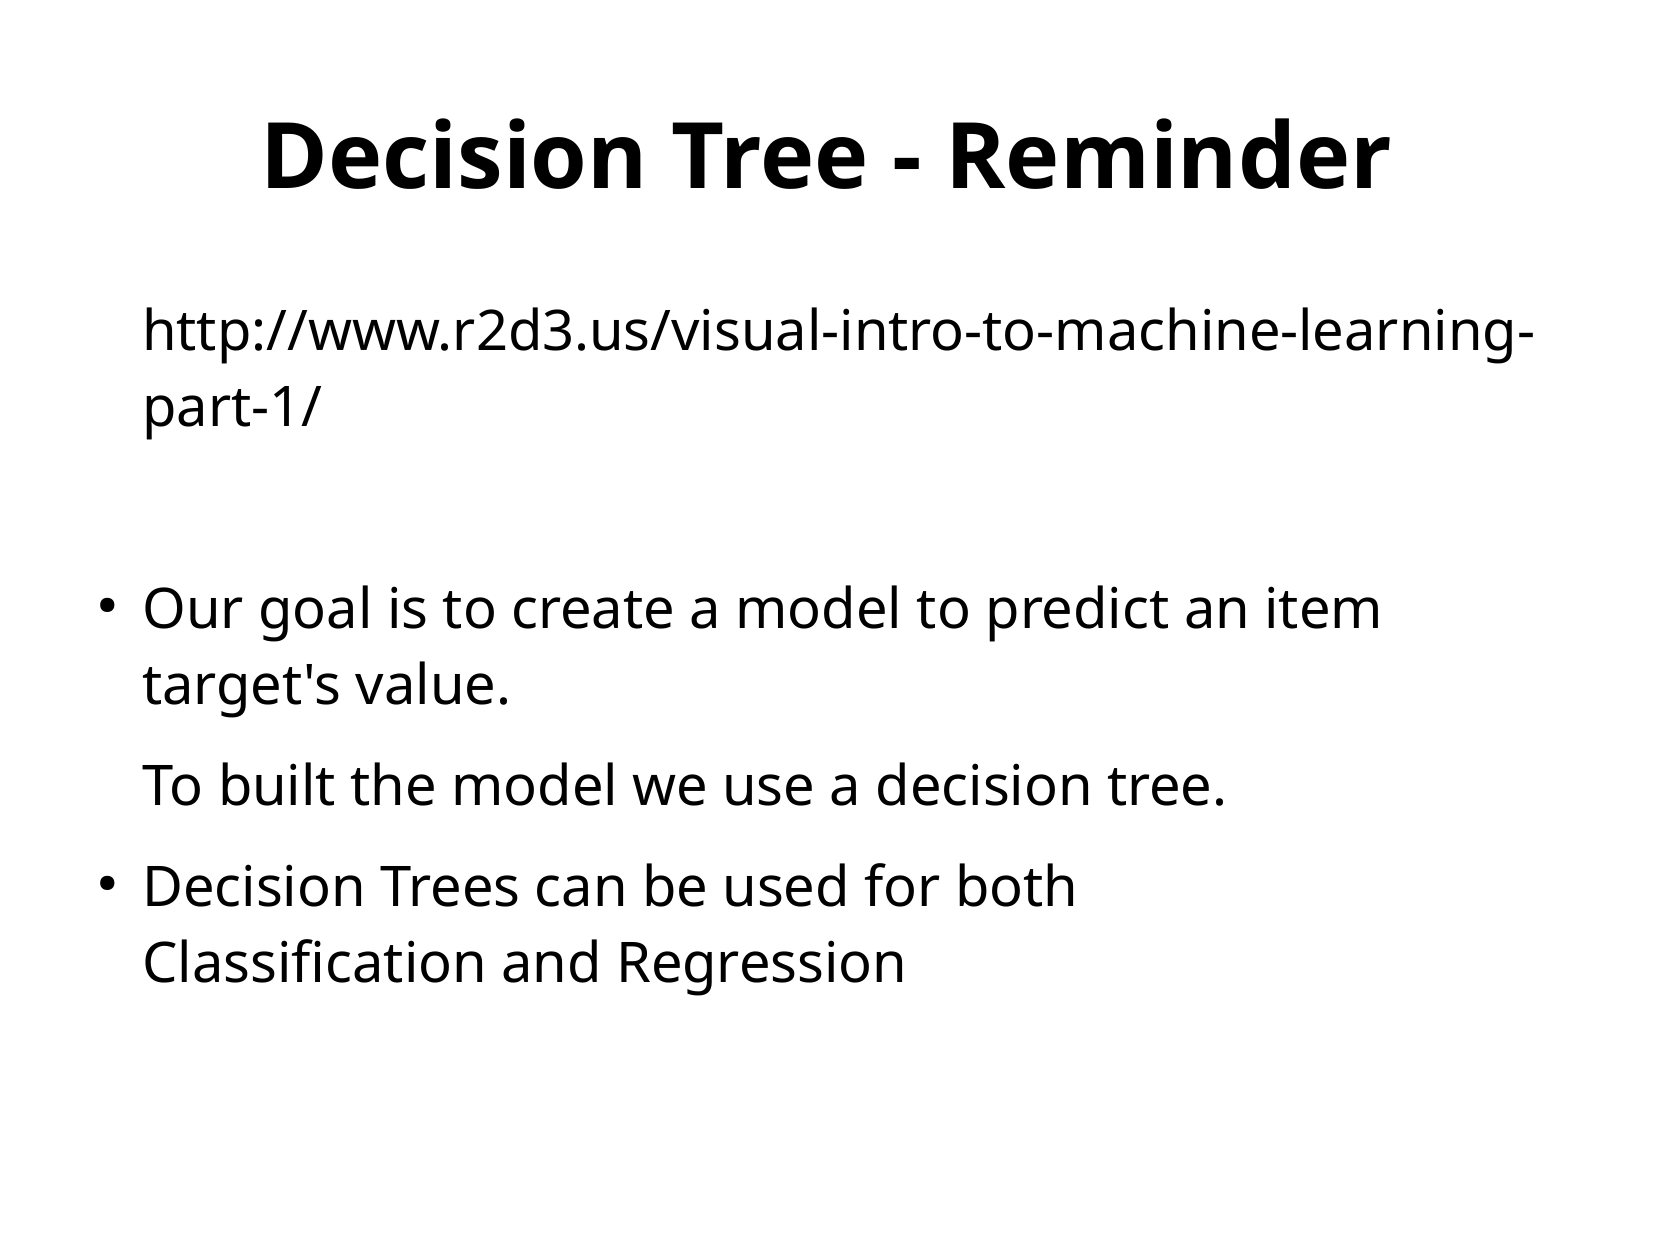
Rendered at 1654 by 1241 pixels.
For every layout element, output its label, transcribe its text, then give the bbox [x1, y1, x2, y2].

title Decision Tree - Reminder [82, 49, 1571, 257]
list http://www.r2d3.us/visual-intro-to-machine-learning-part-1/ Our goal is to create a model to predict an item target's value. To built the model we use a decision tree. Decision Trees can be used for both Classification and Regression [82, 290, 1571, 1010]
